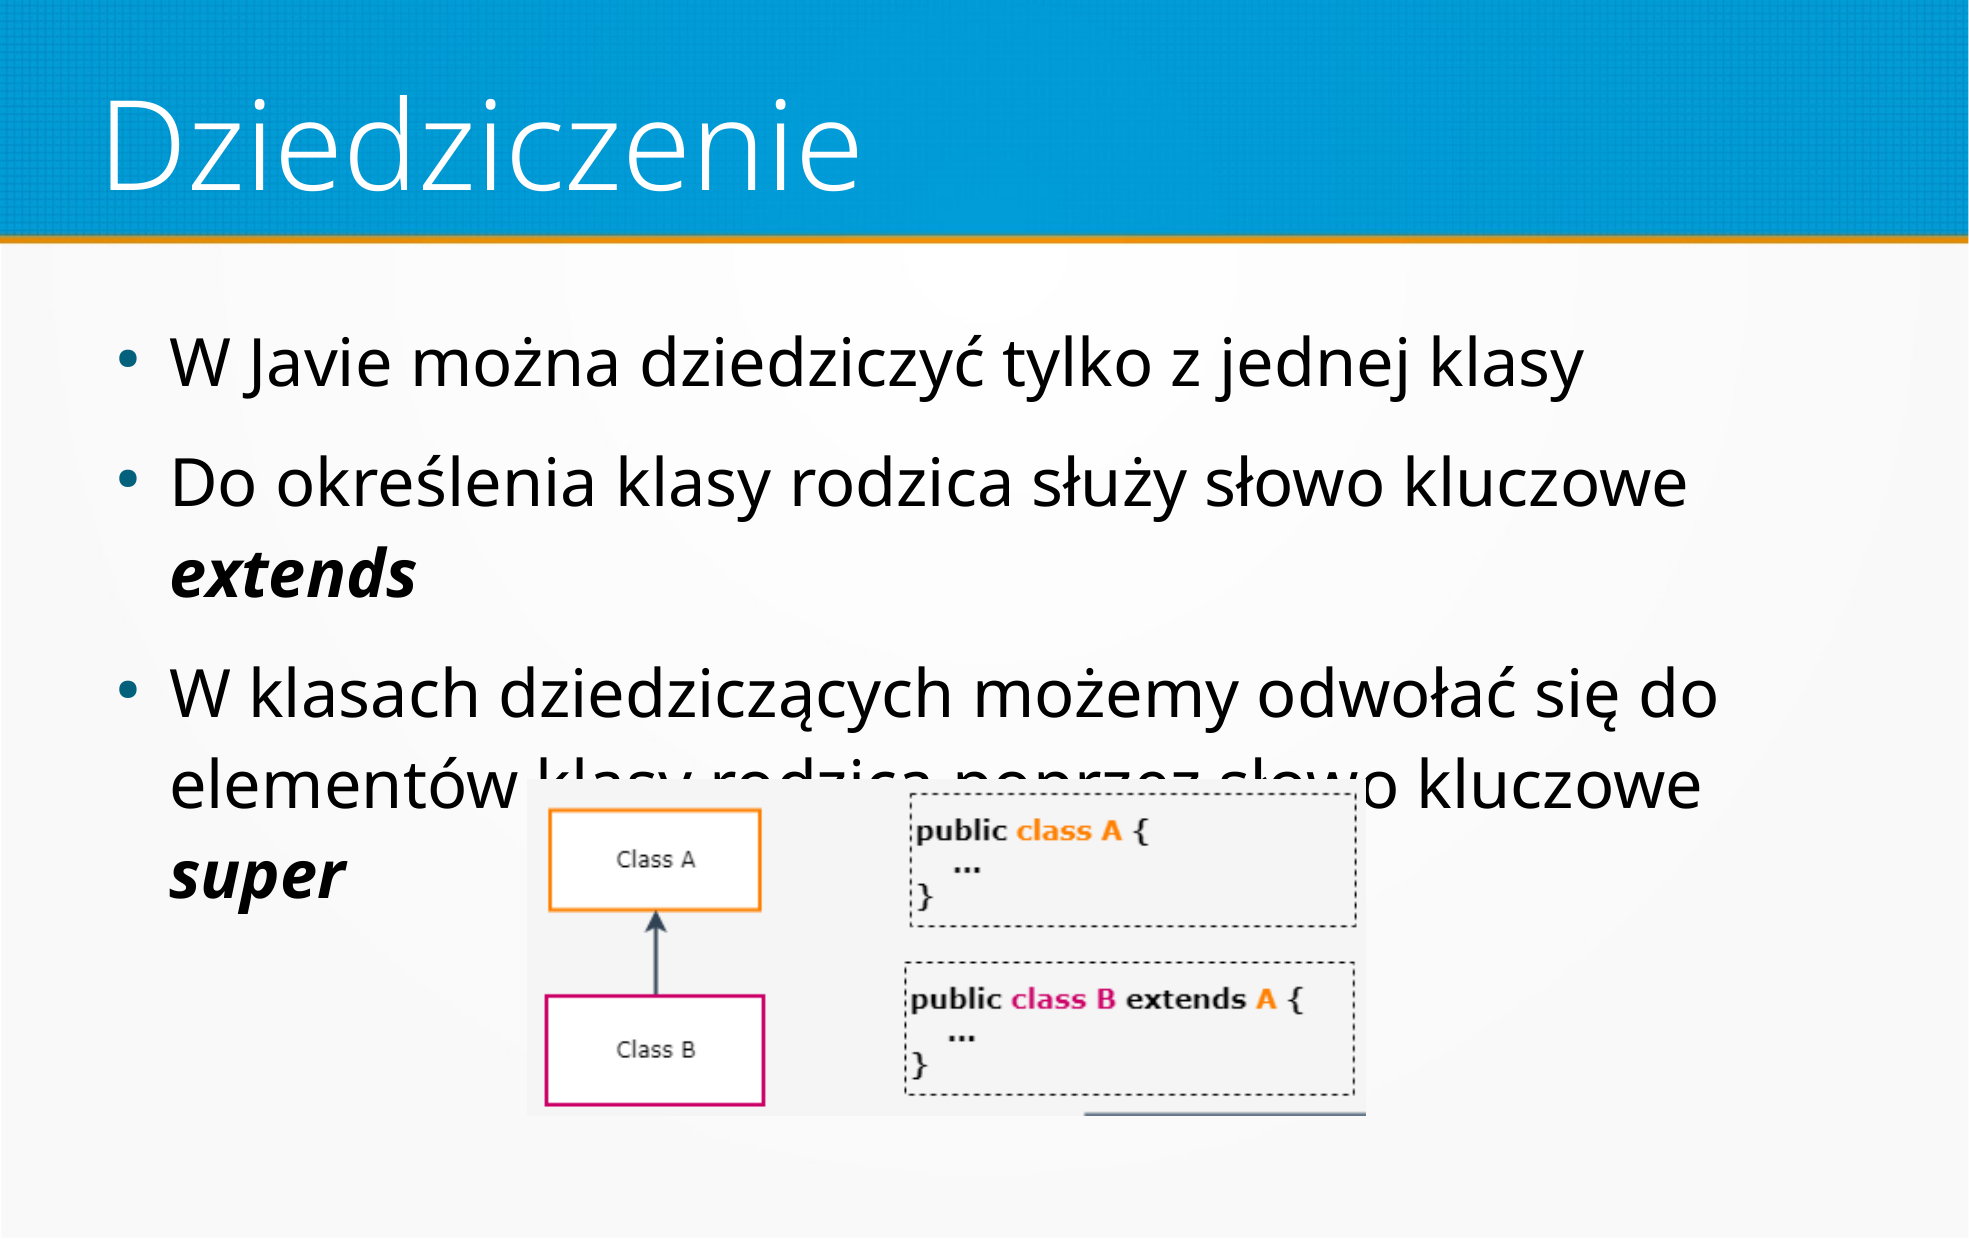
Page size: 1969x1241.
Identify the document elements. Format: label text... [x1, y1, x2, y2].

title Dziedziczenie [98, 19, 1870, 227]
picture [0, 233, 1969, 1241]
list W Javie można dziedziczyć tylko z jednej klasy Do określenia klasy rodzica służy słowo kluczowe extends W klasach dziedziczących możemy odwołać się do elementów klasy rodzica poprzez słowo kluczowe super [98, 315, 1861, 1081]
